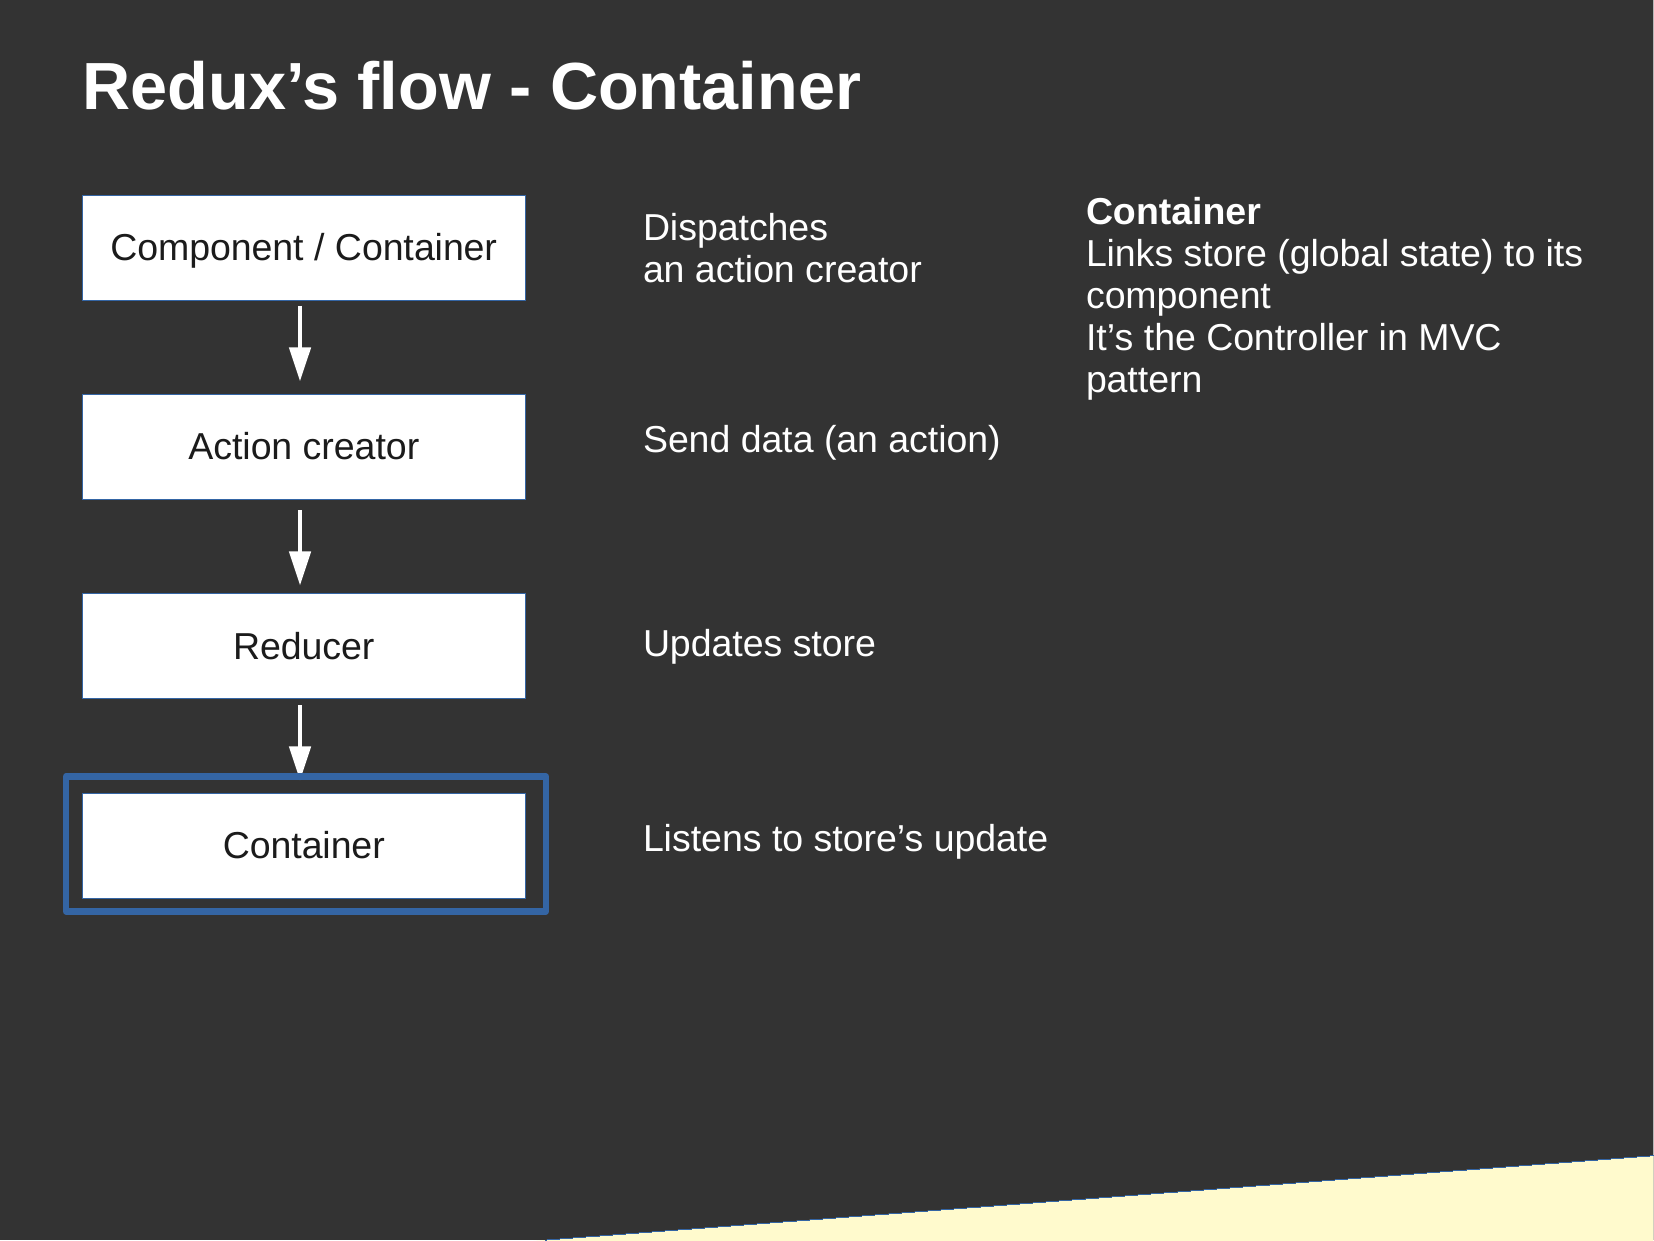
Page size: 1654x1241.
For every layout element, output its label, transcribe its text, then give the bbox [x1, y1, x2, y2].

text_box Dispatches an action creator [628, 198, 1021, 298]
text_box Listens to store’s update [628, 810, 1184, 871]
text_box [533, 1155, 1654, 1241]
text_box Reducer [82, 593, 526, 699]
text_box Component / Container [82, 195, 526, 301]
text_box Container Links store (global state) to its component It’s the Controller in MVC pattern [1071, 183, 1627, 409]
text_box Action creator [82, 394, 526, 500]
text_box [65, 776, 546, 912]
text_box Updates store [628, 615, 1184, 676]
text_box Send data (an action) [628, 411, 1184, 472]
title Redux’s flow - Container [82, 49, 886, 136]
